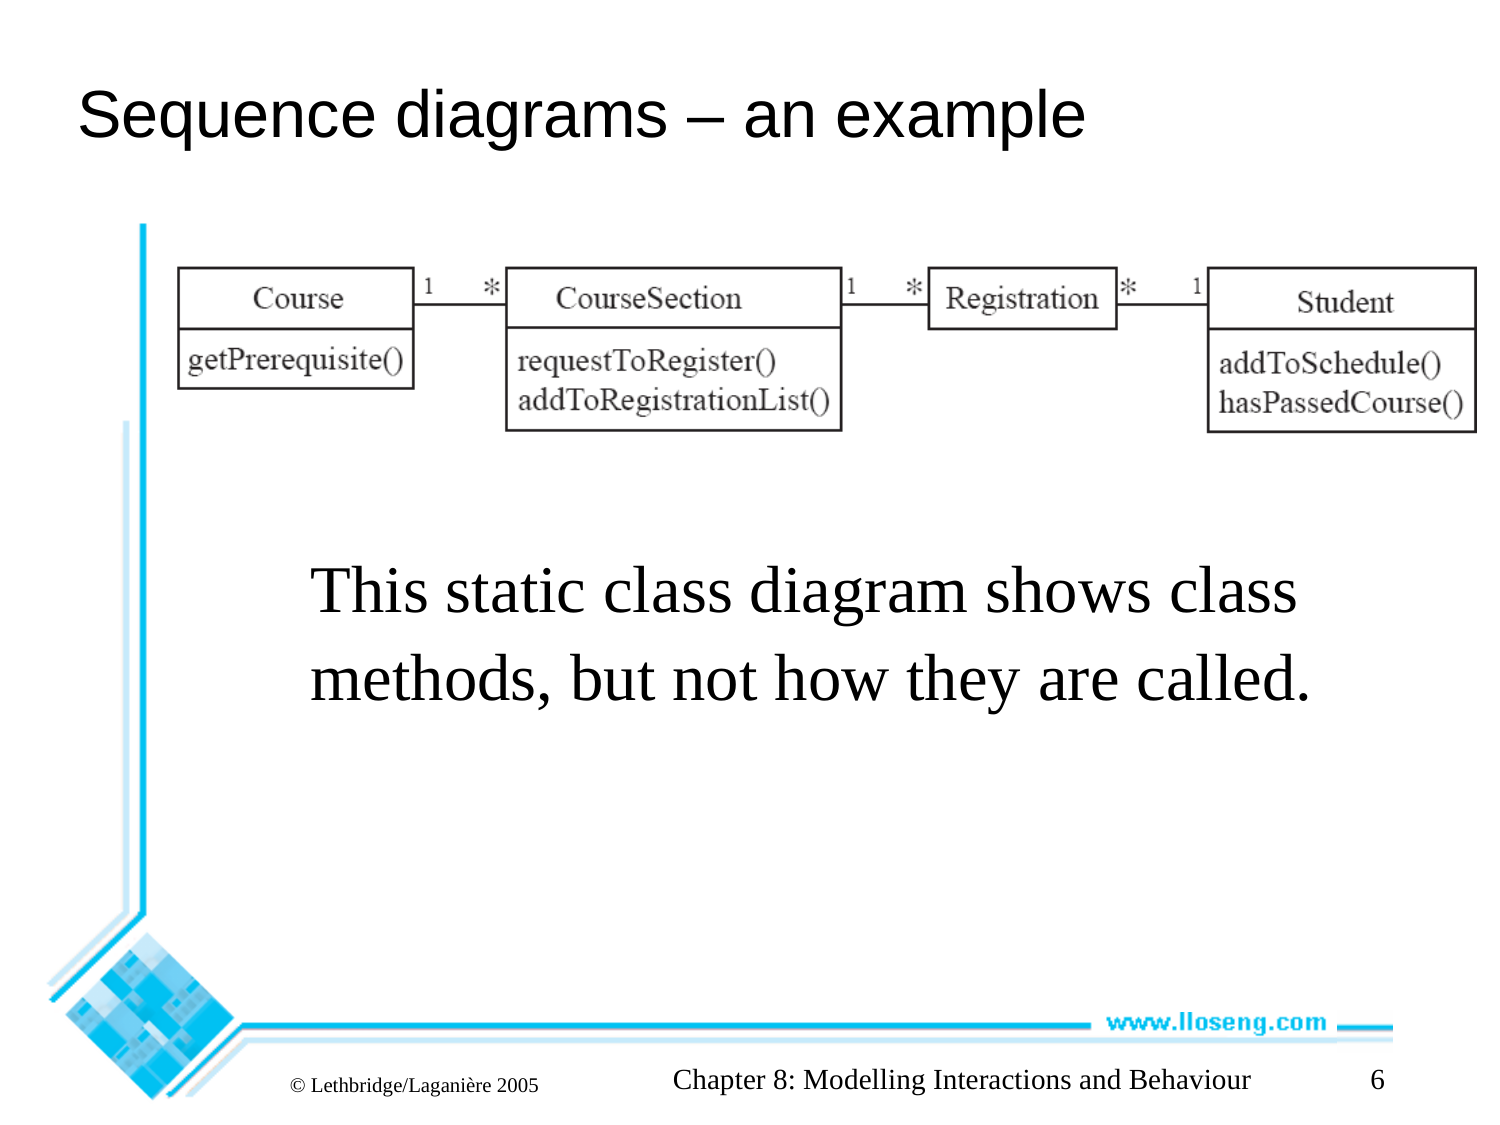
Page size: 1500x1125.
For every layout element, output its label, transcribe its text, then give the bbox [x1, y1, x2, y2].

text_box <number> [1325, 1050, 1401, 1125]
text_box This static class diagram shows class methods, but not how they are called. [310, 539, 1315, 716]
title Sequence diagrams – an example [62, 37, 1413, 188]
text_box © Lethbridge/Laganière 2005 [275, 1062, 601, 1125]
picture [176, 256, 1477, 436]
text_box Chapter 8: Modelling Interactions and Behaviour [624, 1050, 1300, 1125]
picture [35, 212, 1393, 1102]
